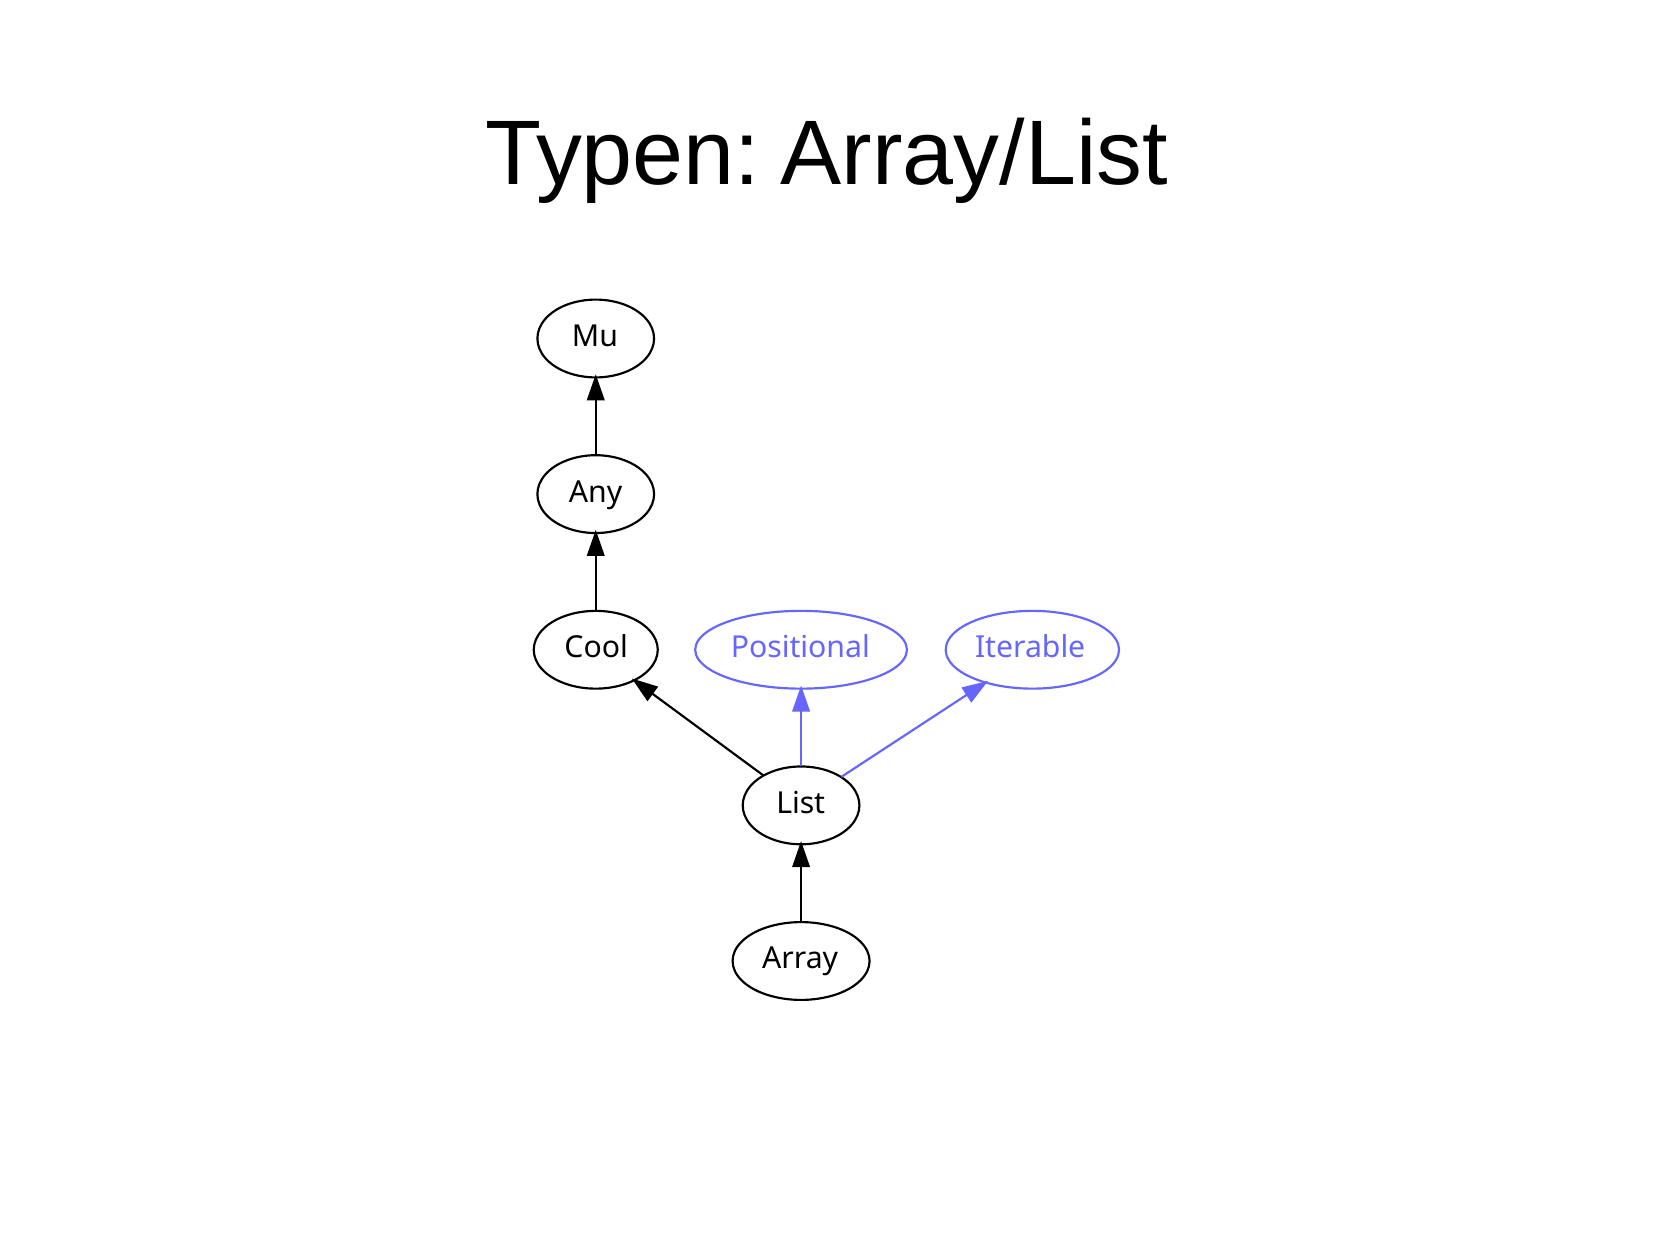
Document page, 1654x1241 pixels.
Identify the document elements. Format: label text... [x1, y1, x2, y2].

title Typen: Array/List [82, 49, 1571, 257]
picture [524, 290, 1130, 1010]
